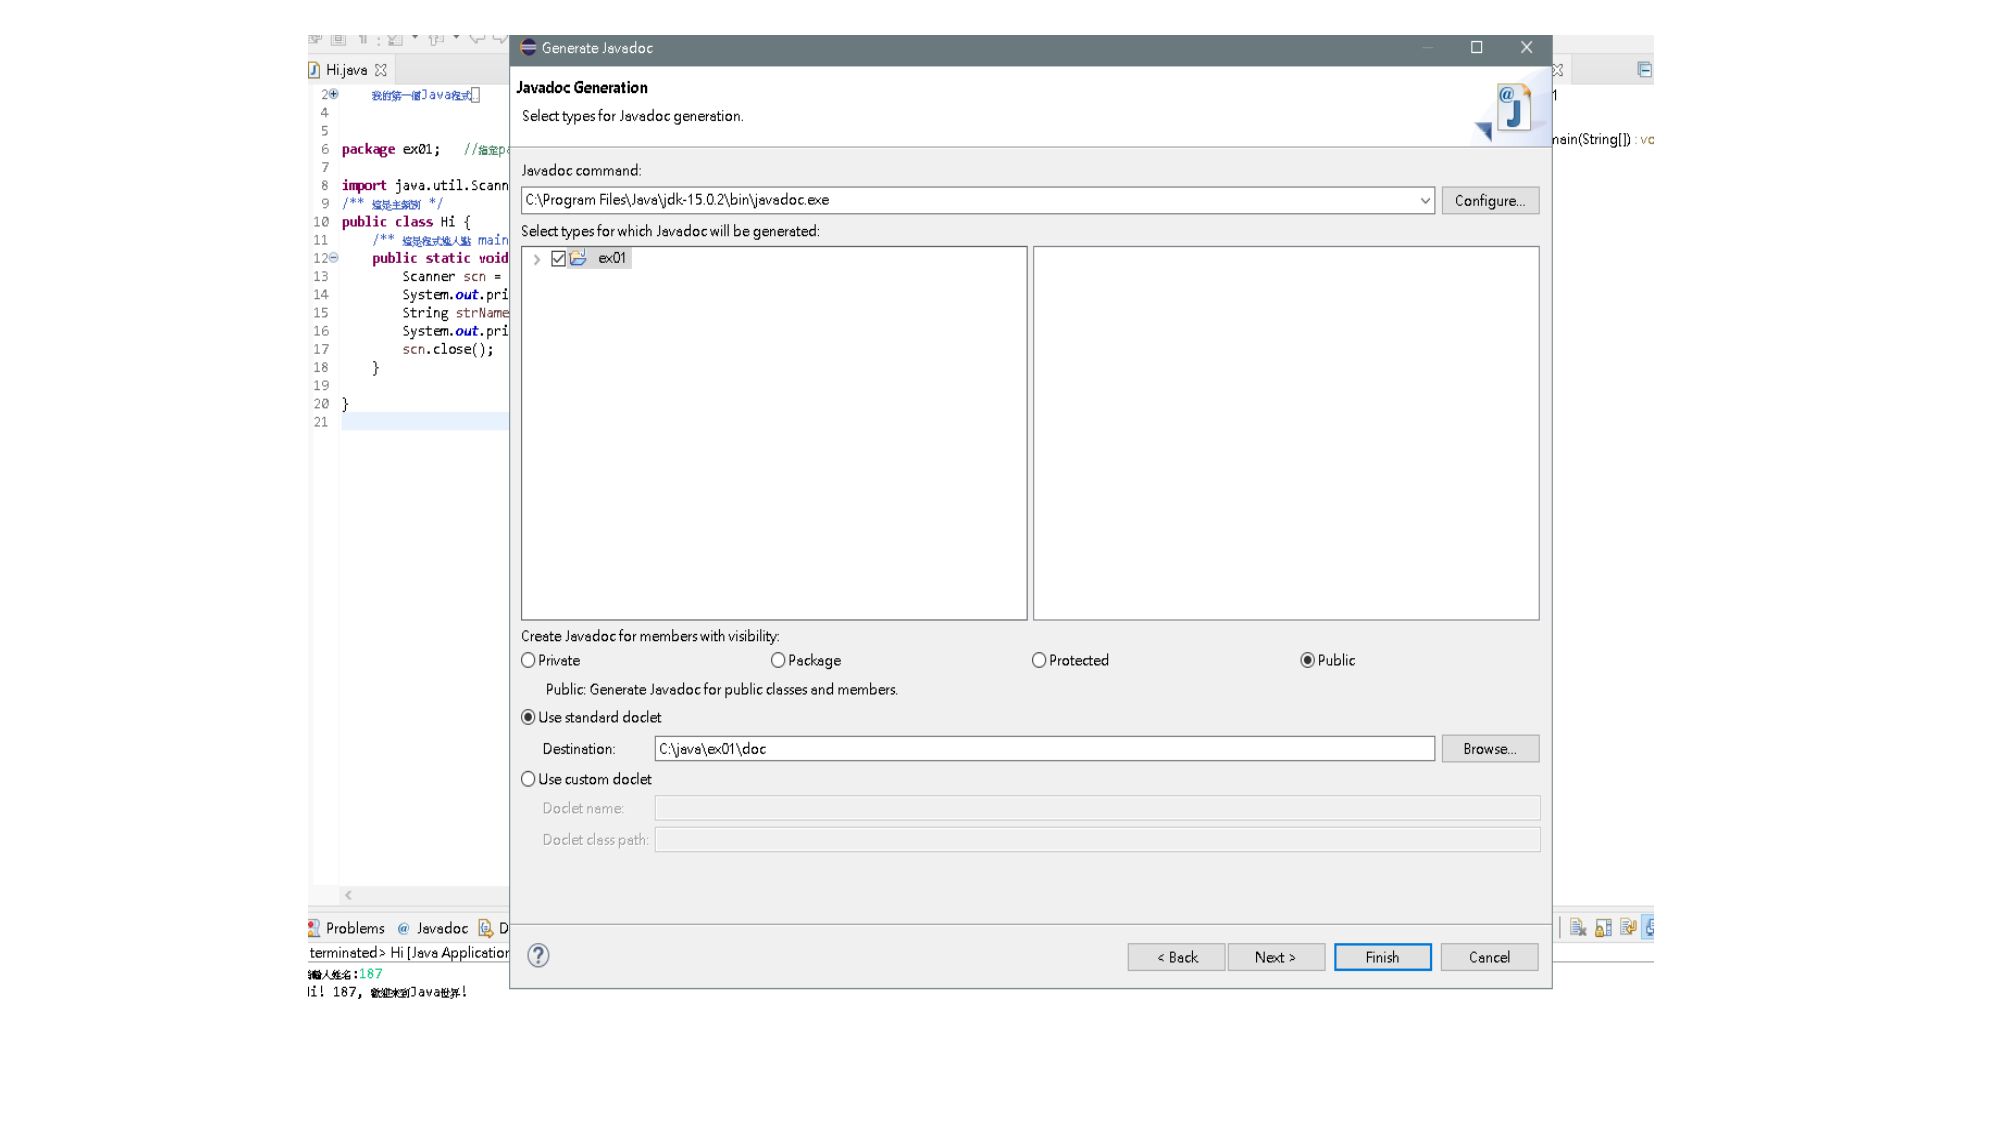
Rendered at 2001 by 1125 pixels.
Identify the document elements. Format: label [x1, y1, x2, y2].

picture [308, 35, 1654, 1056]
